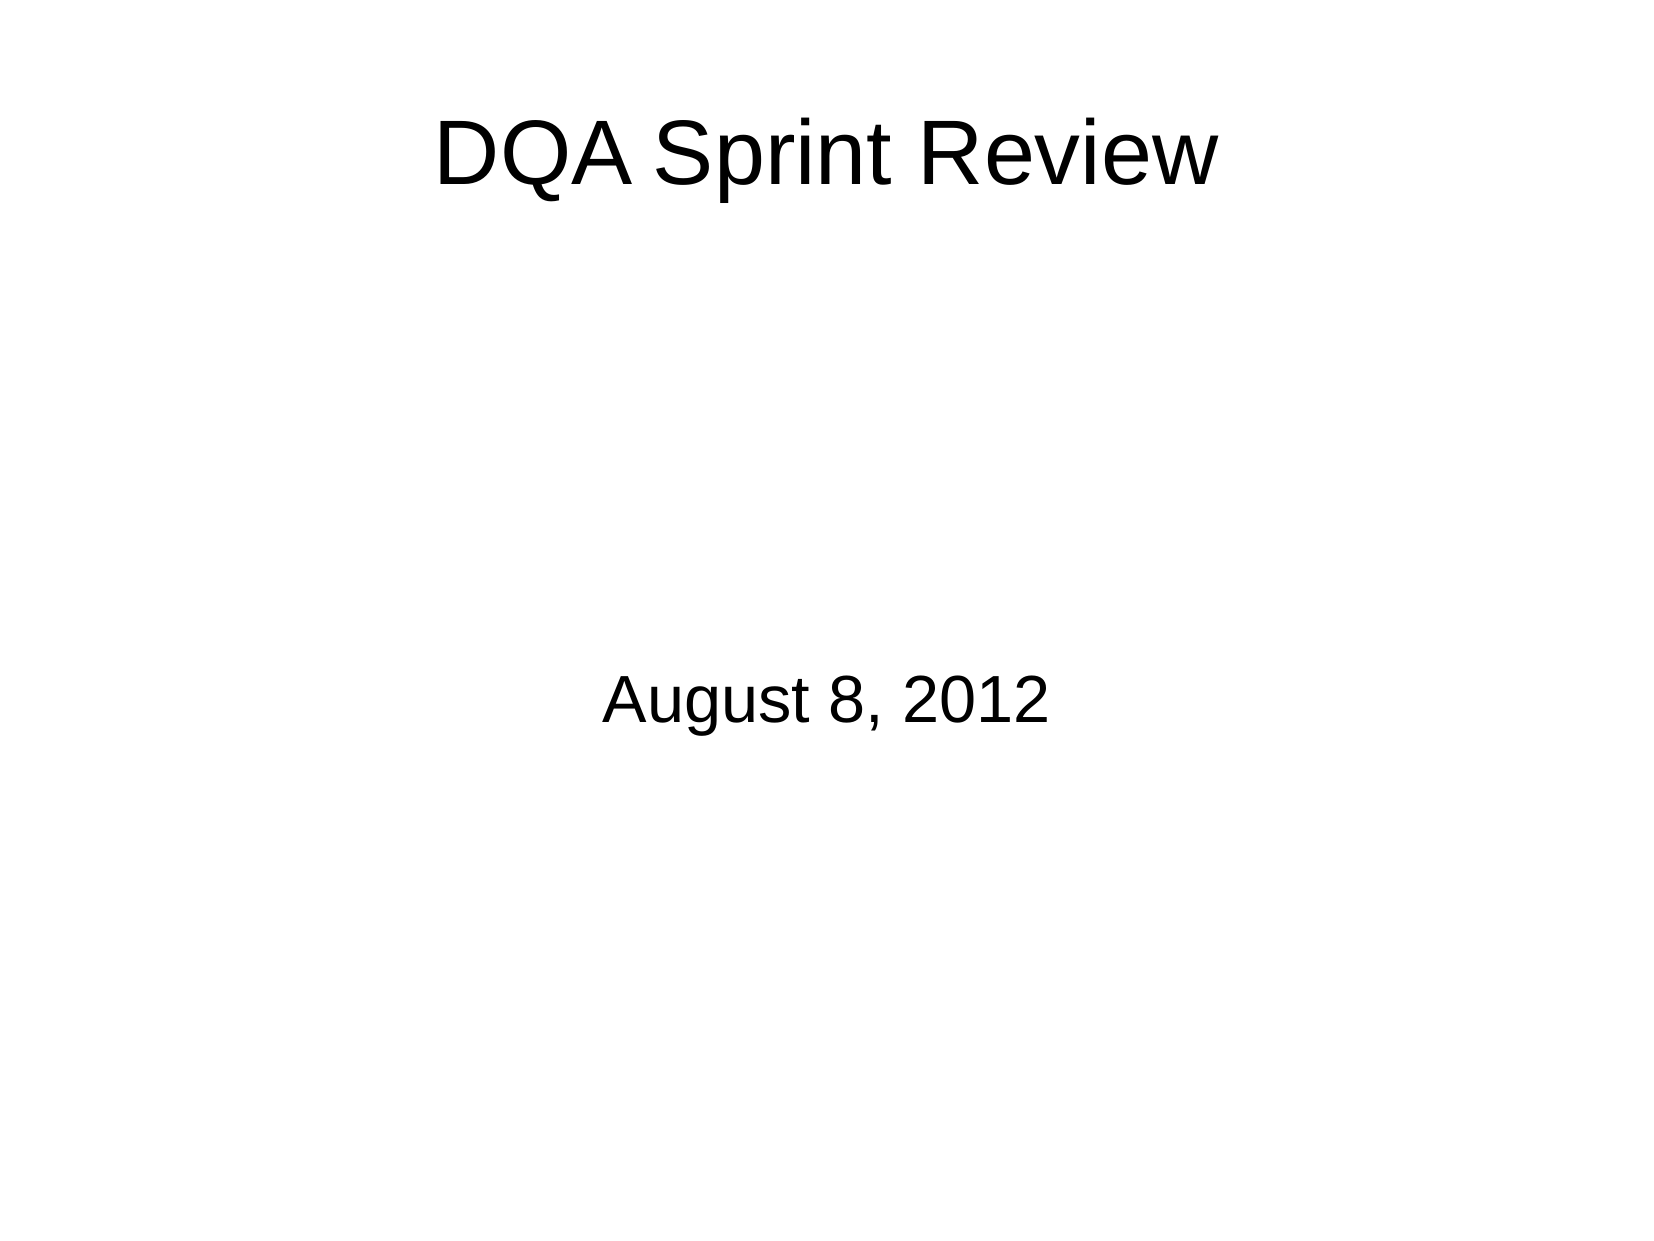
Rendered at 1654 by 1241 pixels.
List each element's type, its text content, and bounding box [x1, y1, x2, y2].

subtitle August 8, 2012 [82, 290, 1571, 1109]
title DQA Sprint Review [82, 49, 1571, 257]
